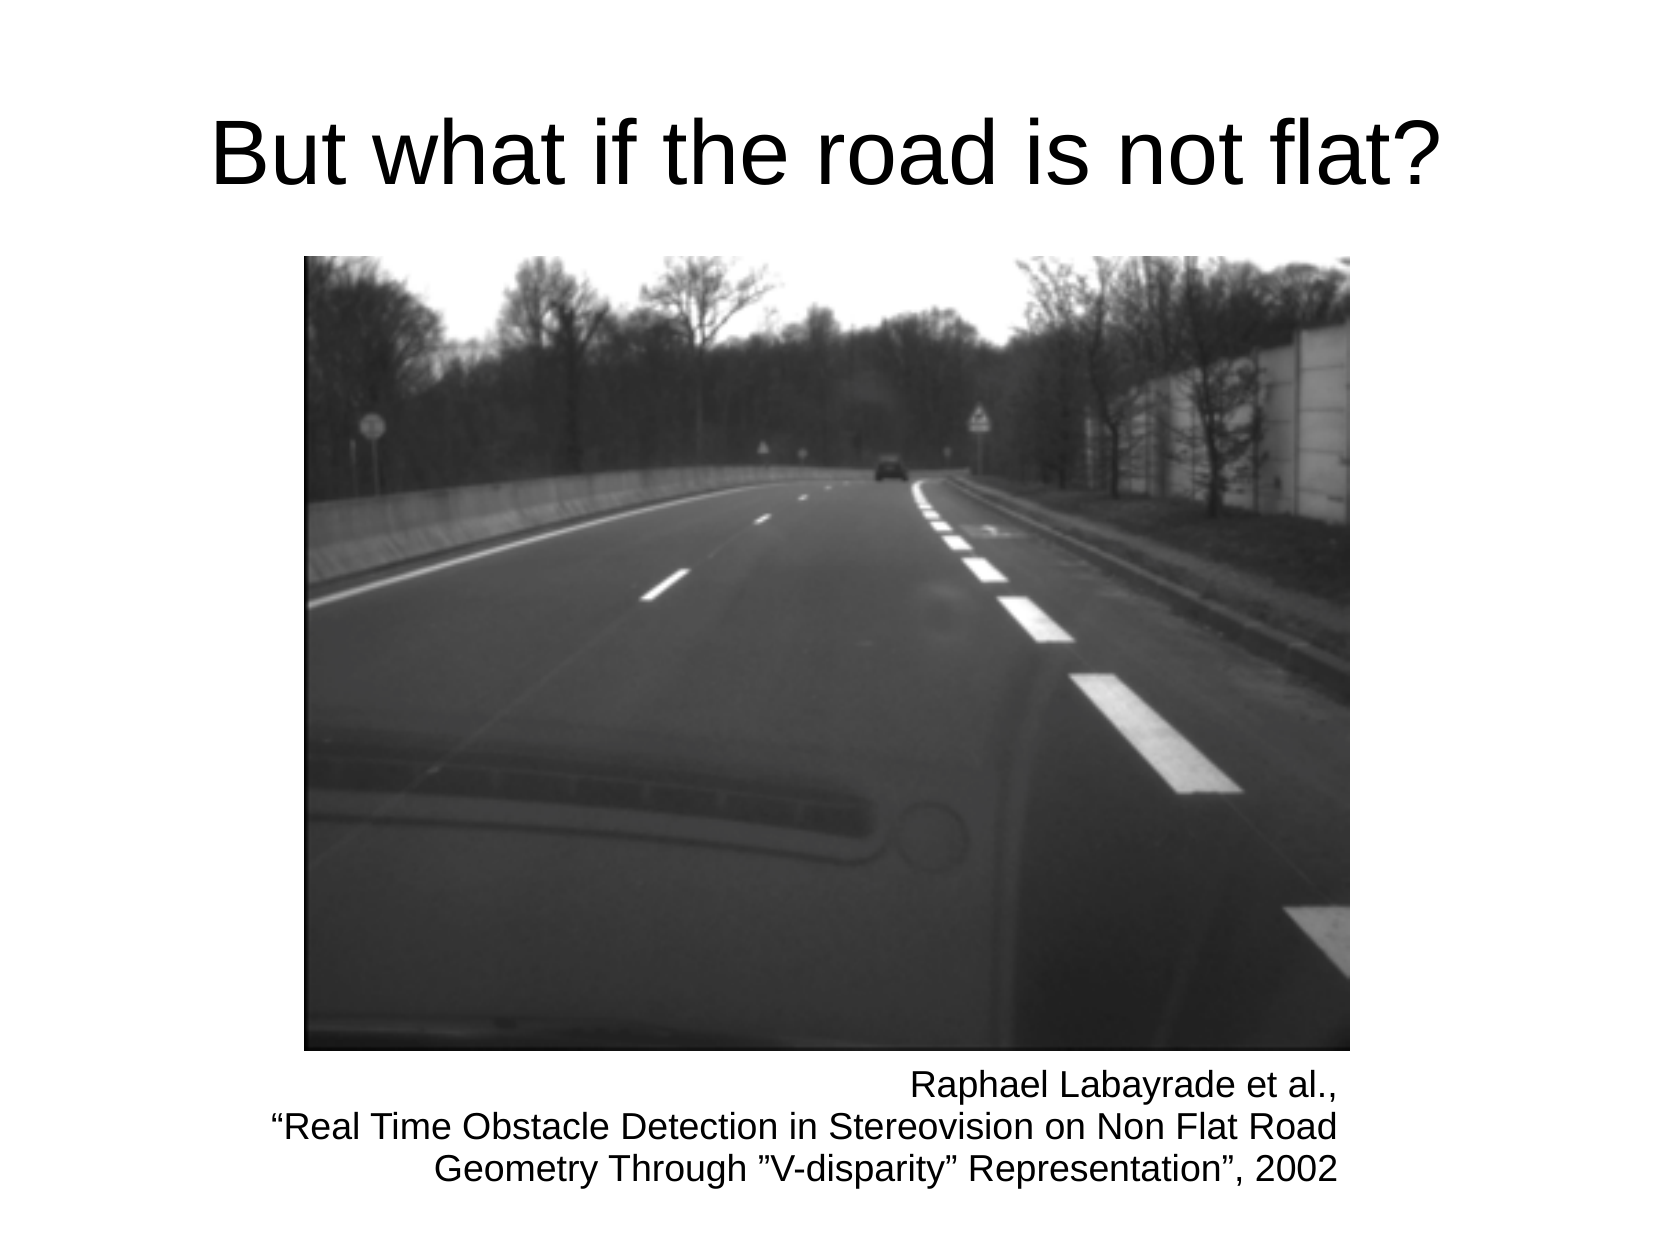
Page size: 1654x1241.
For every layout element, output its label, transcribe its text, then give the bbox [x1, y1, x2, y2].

text_box Raphael Labayrade et al., “Real Time Obstacle Detection in Stereovision on Non Flat Road Geometry Through ”V-disparity” Representation”, 2002 [165, 1056, 1353, 1240]
title But what if the road is not flat? [82, 49, 1571, 257]
picture [304, 256, 1350, 1051]
